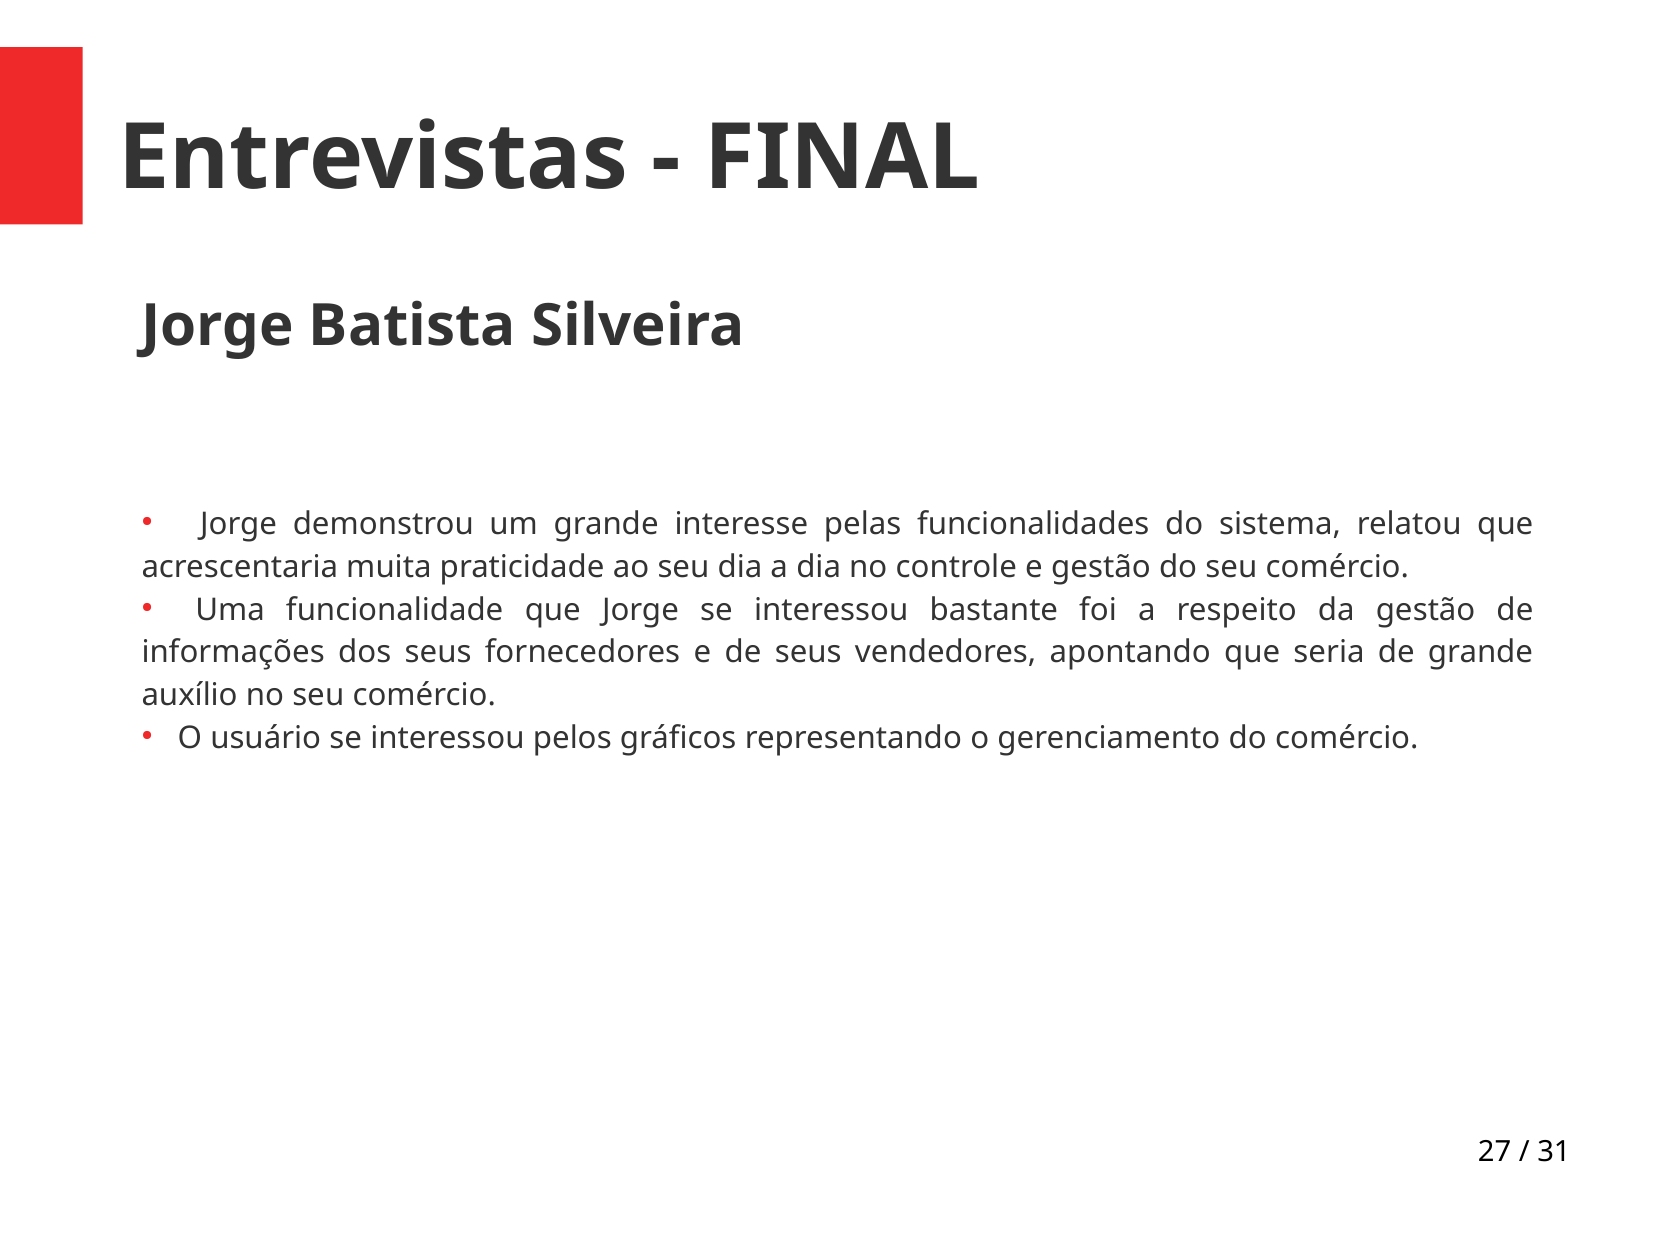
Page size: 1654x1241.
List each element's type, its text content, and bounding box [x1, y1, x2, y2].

list Jorge Batista Silveira Jorge demonstrou um grande interesse pelas funcionalidades do sistema, relatou que acrescentaria muita praticidade ao seu dia a dia no controle e gestão do seu comércio. Uma funcionalidade que Jorge se interessou bastante foi a respeito da gestão de informações dos seus fornecedores e de seus vendedores, apontando que seria de grande auxílio no seu comércio. O usuário se interessou pelos gráficos representando o gerenciamento do comércio. [141, 283, 1536, 1087]
title Entrevistas - FINAL [118, 49, 1571, 257]
